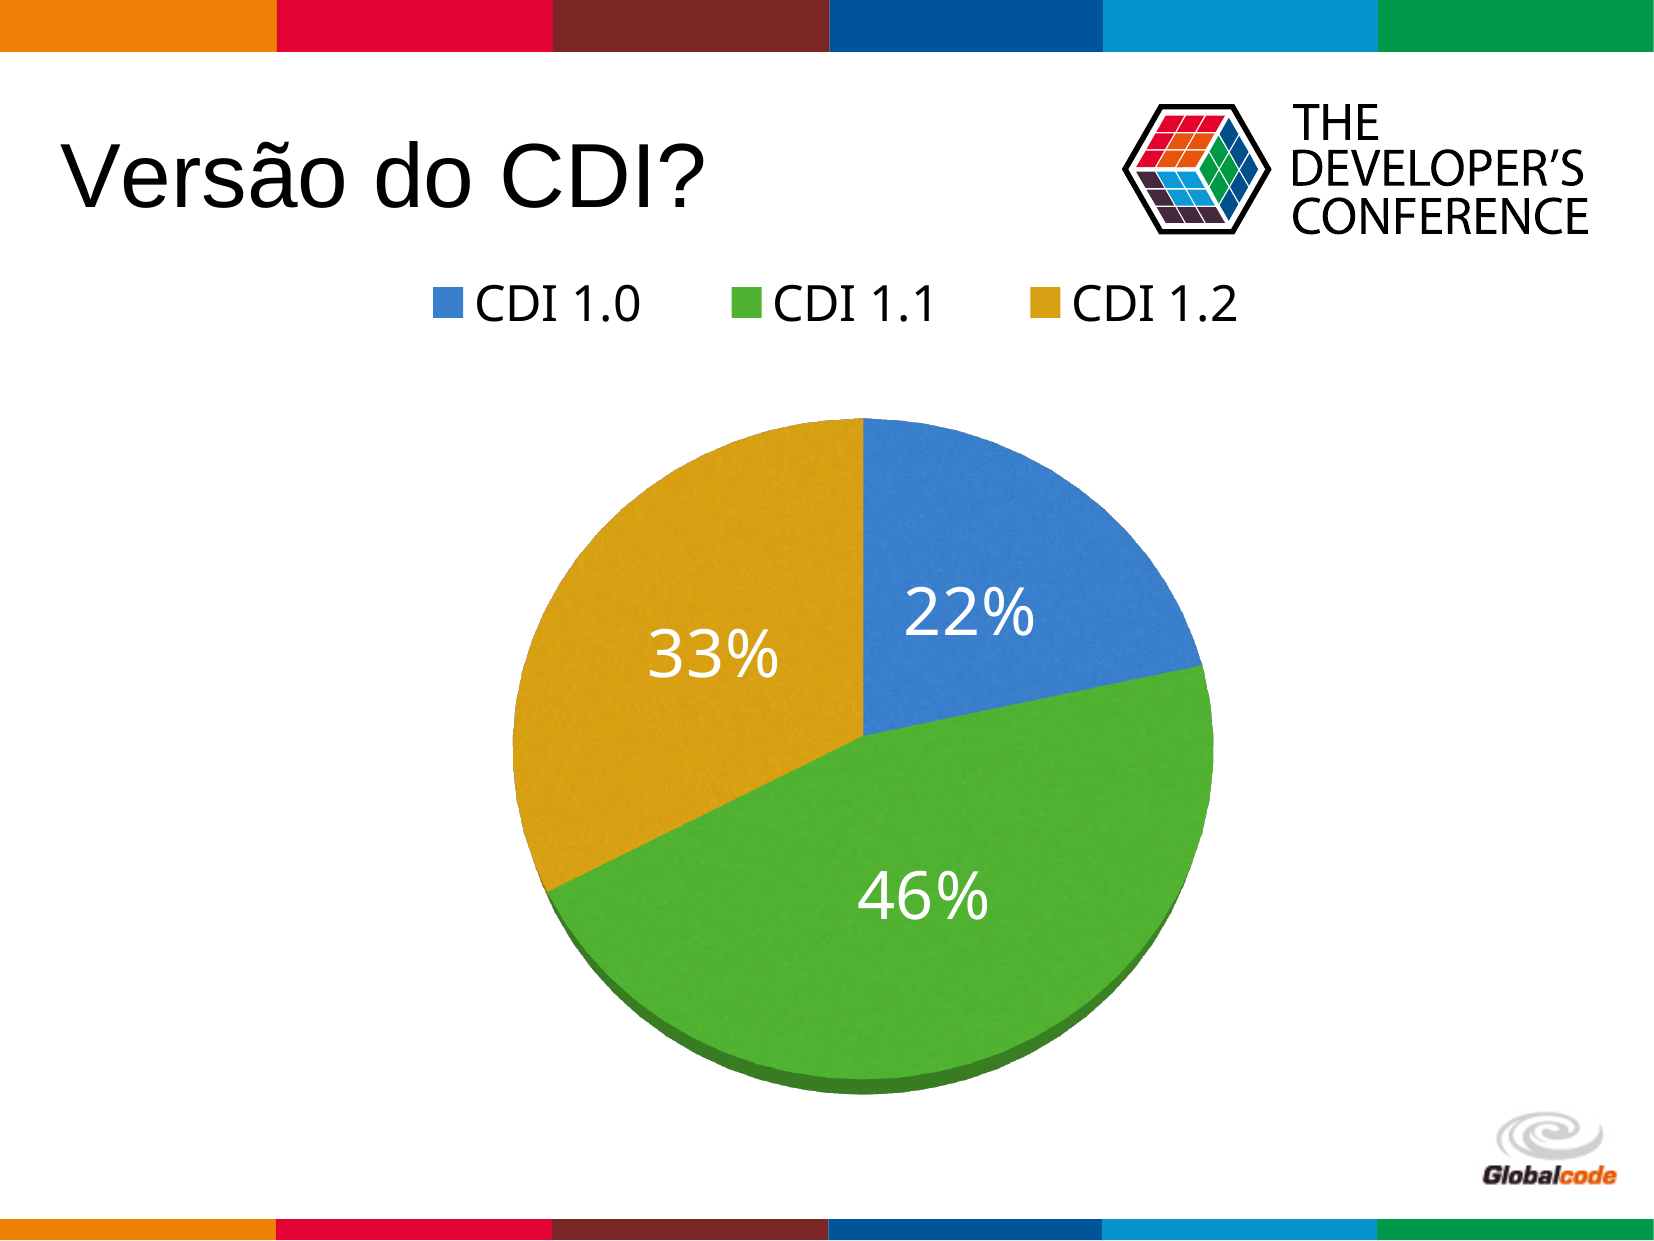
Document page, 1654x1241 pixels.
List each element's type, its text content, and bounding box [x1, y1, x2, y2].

chart [354, 262, 1313, 1131]
picture [1464, 1062, 1638, 1219]
title Versão do CDI? [45, 87, 1075, 256]
